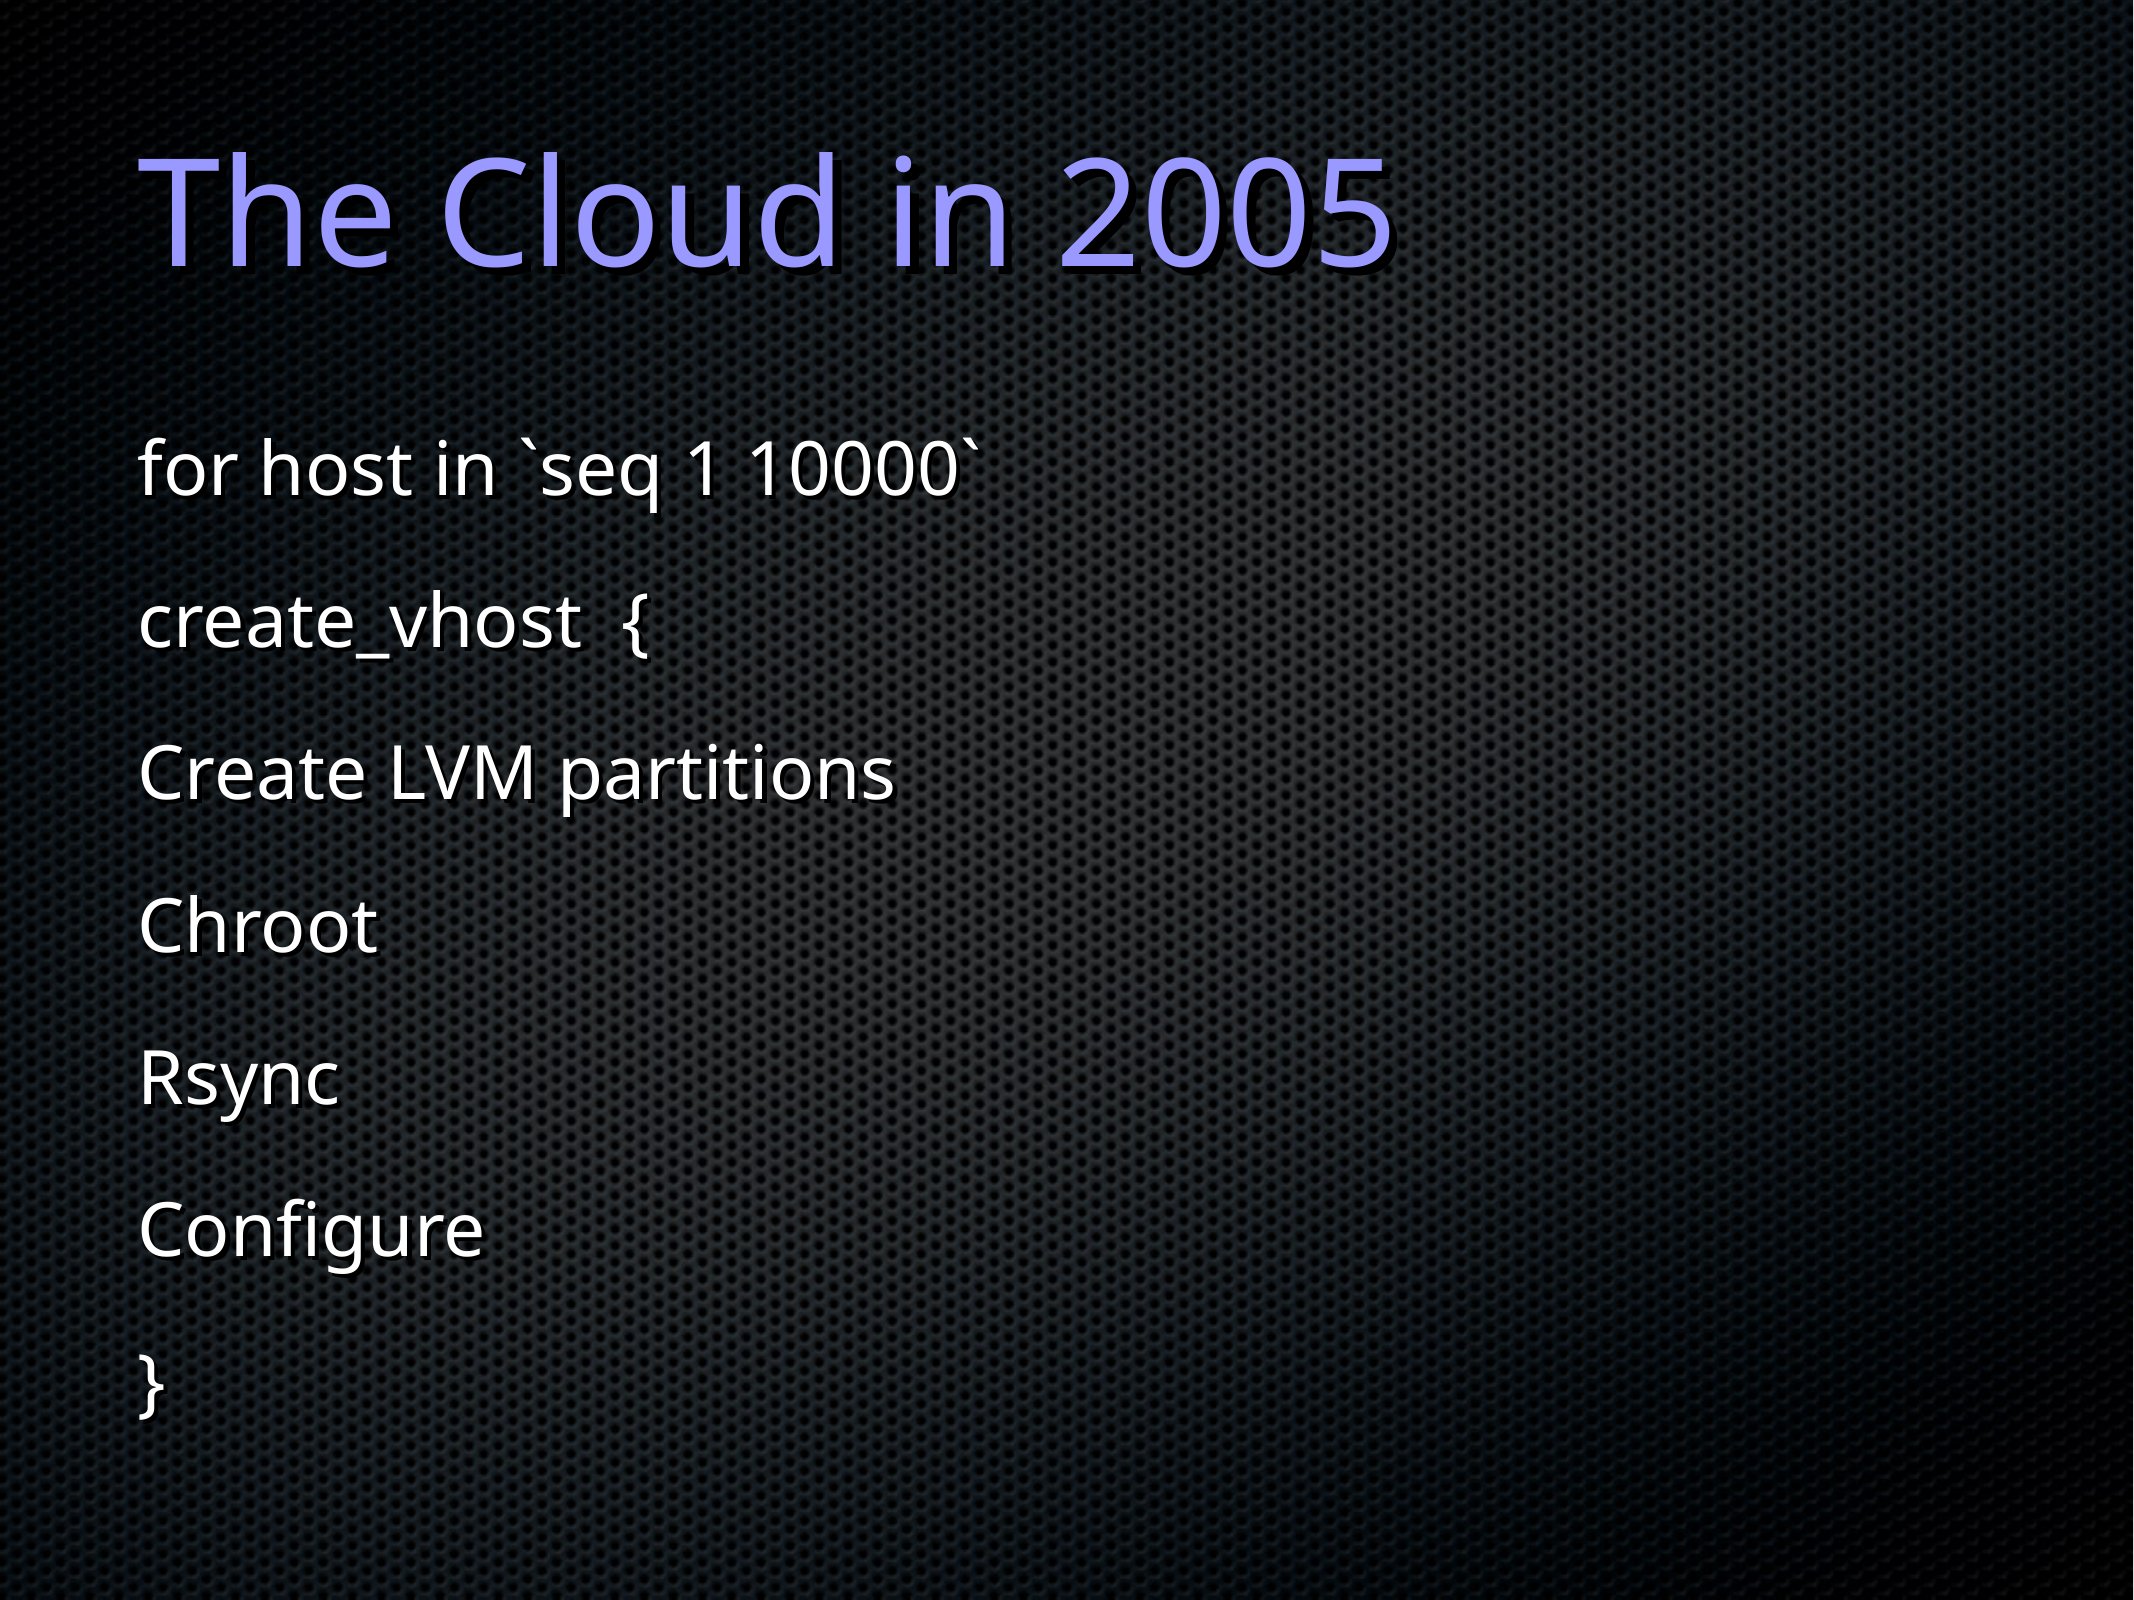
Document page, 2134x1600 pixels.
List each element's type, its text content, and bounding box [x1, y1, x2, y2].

picture [0, 0, 2134, 1600]
title The Cloud in 2005 [129, 41, 2005, 376]
list for host in `seq 1 10000` create_vhost { Create LVM partitions Chroot Rsync Configure } [129, 454, 2005, 1392]
